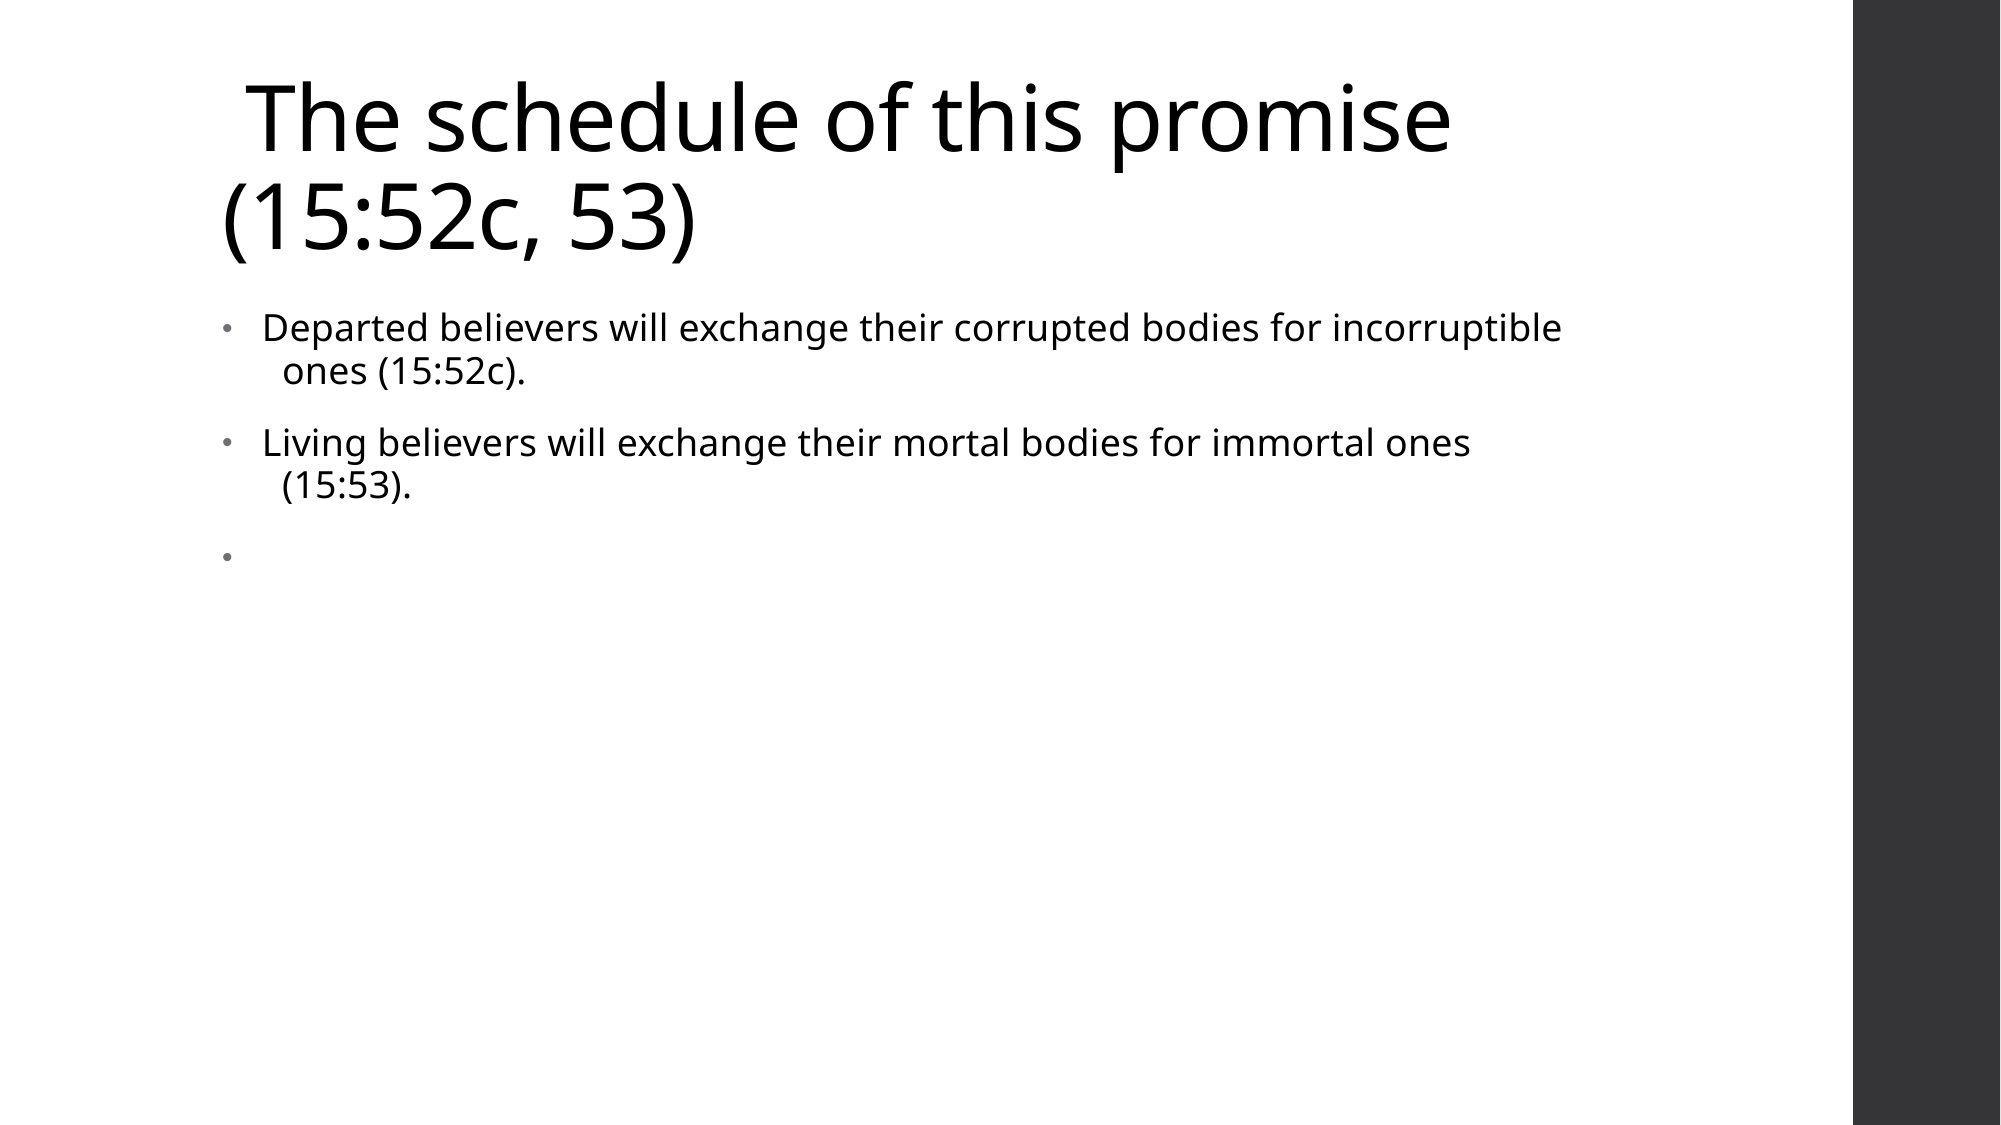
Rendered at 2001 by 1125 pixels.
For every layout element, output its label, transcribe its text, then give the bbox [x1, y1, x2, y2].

title The schedule of this promise (15:52c, 53) [206, 60, 1797, 278]
list Departed believers will exchange their corrupted bodies for incorruptible ones (15:52c). Living believers will exchange their mortal bodies for immortal ones (15:53). [206, 299, 1617, 1014]
